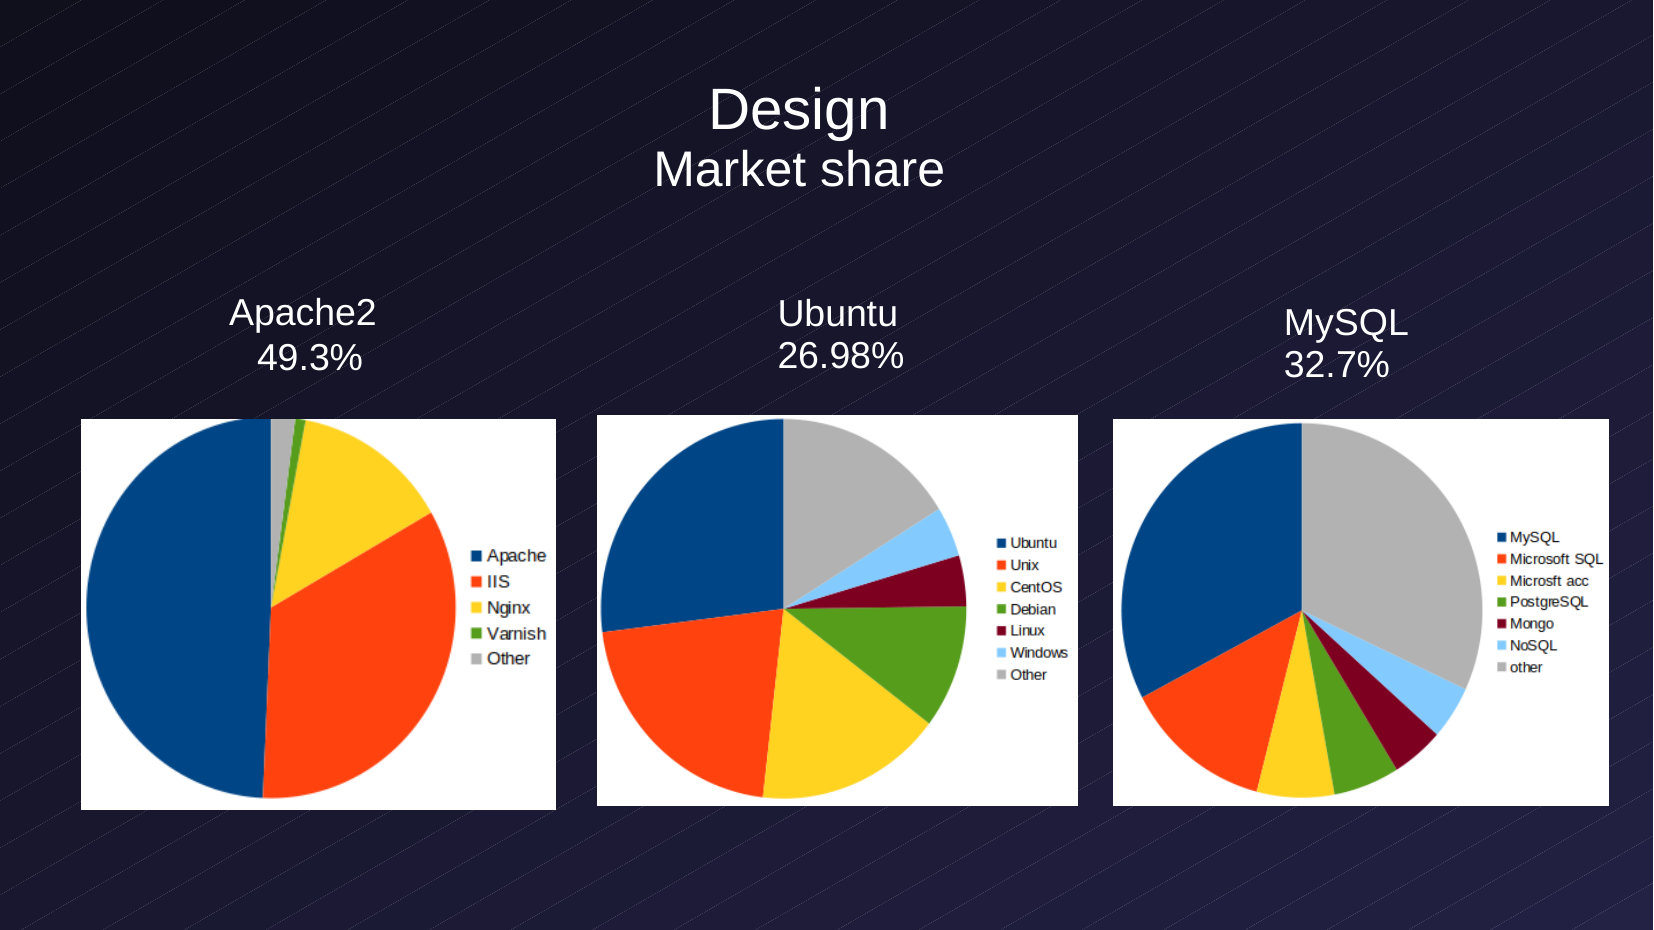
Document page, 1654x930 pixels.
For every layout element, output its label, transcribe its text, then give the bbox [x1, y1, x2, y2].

text_box Apache2 [214, 284, 410, 341]
text_box 49.3% [242, 329, 381, 386]
picture [597, 415, 1078, 806]
text_box Ubuntu 26.98% [762, 284, 958, 384]
picture [1113, 419, 1609, 806]
picture [81, 419, 556, 811]
text_box Design Market share [581, 69, 1017, 205]
text_box MySQL 32.7% [1269, 293, 1435, 393]
